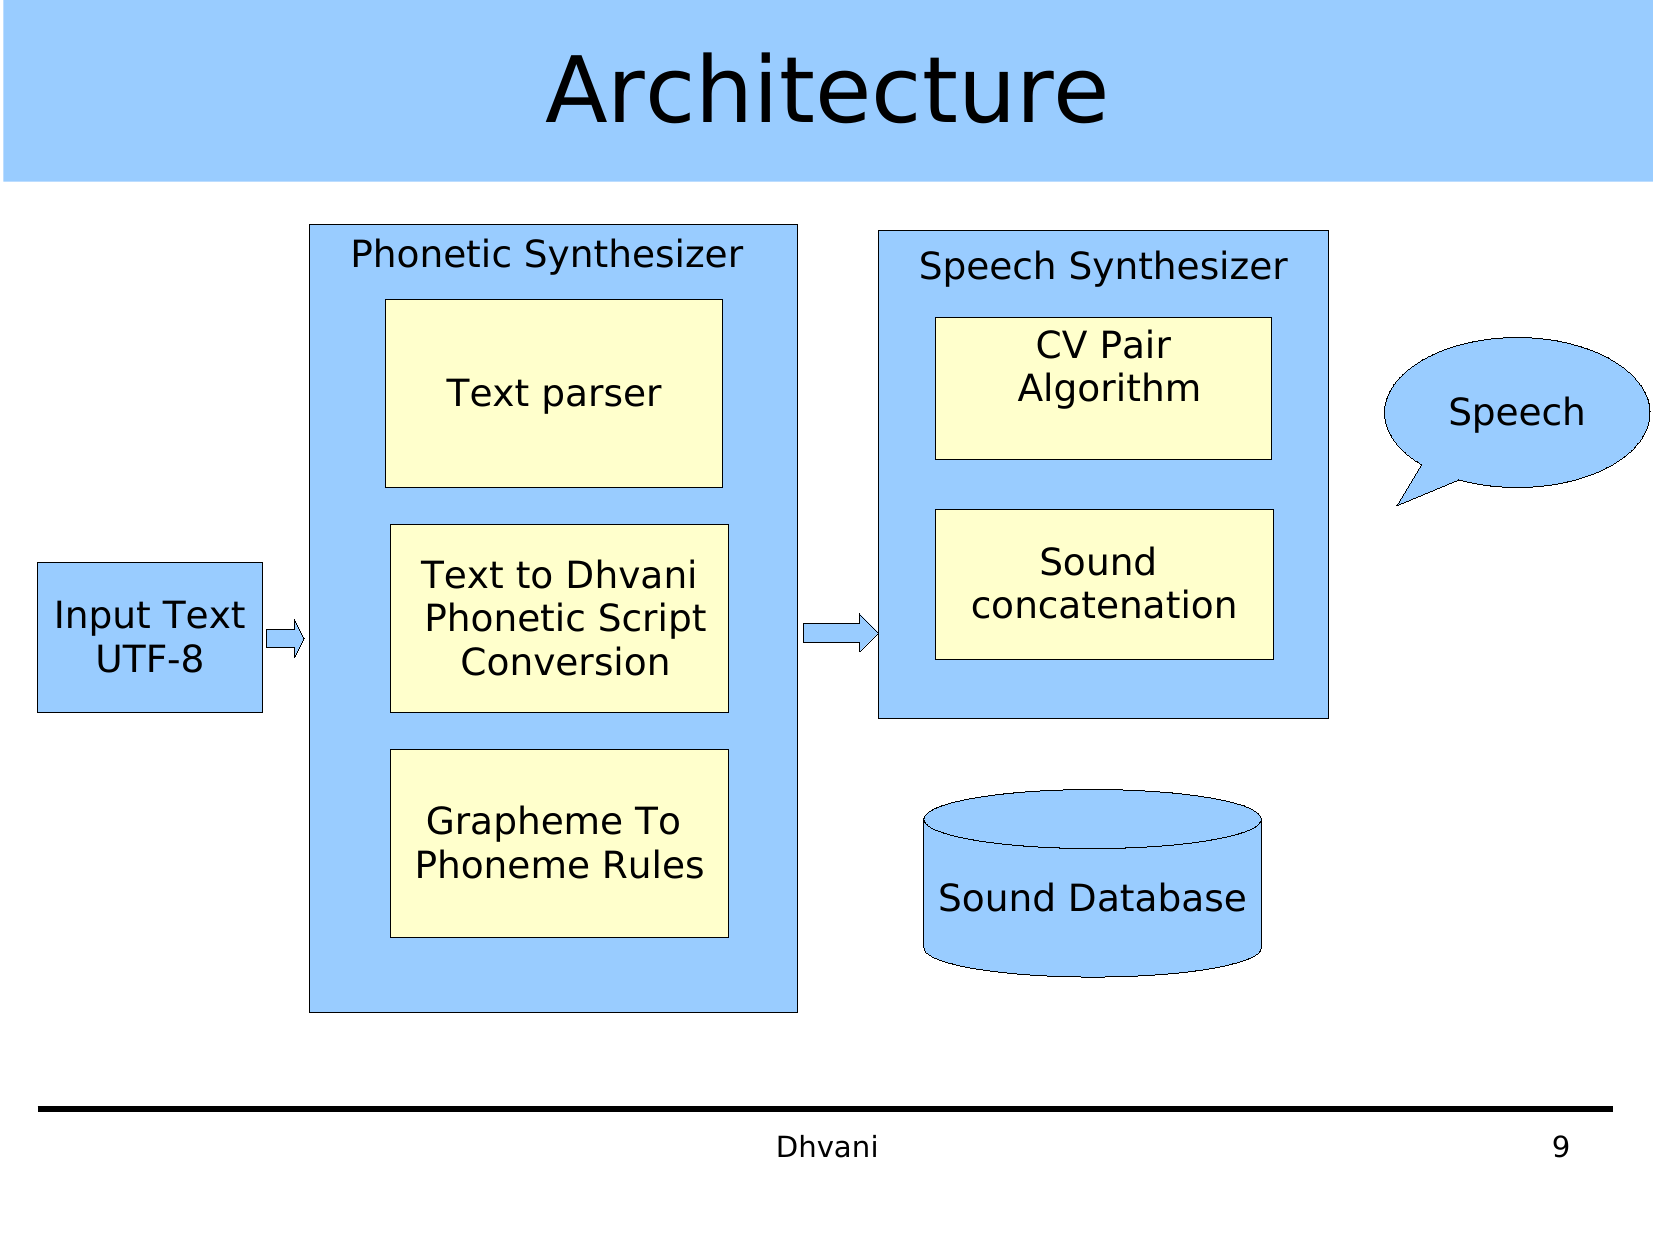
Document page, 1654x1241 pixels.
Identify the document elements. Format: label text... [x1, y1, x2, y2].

text_box [309, 224, 798, 1013]
title Architecture [3, 0, 1653, 182]
text_box Speech [1384, 337, 1651, 506]
text_box CV Pair Algorithm [935, 317, 1272, 460]
text_box Text parser [385, 299, 723, 488]
text_box Phonetic Synthesizer [335, 225, 759, 284]
text_box Sound Database [923, 789, 1262, 978]
text_box Speech Synthesizer [904, 237, 1304, 296]
text_box Input Text UTF-8 [37, 562, 263, 713]
text_box [266, 619, 305, 658]
text_box Text to Dhvani Phonetic Script Conversion [390, 524, 729, 713]
text_box Grapheme To Phoneme Rules [390, 749, 729, 938]
text_box [803, 230, 1329, 719]
text_box Sound concatenation [935, 509, 1274, 660]
